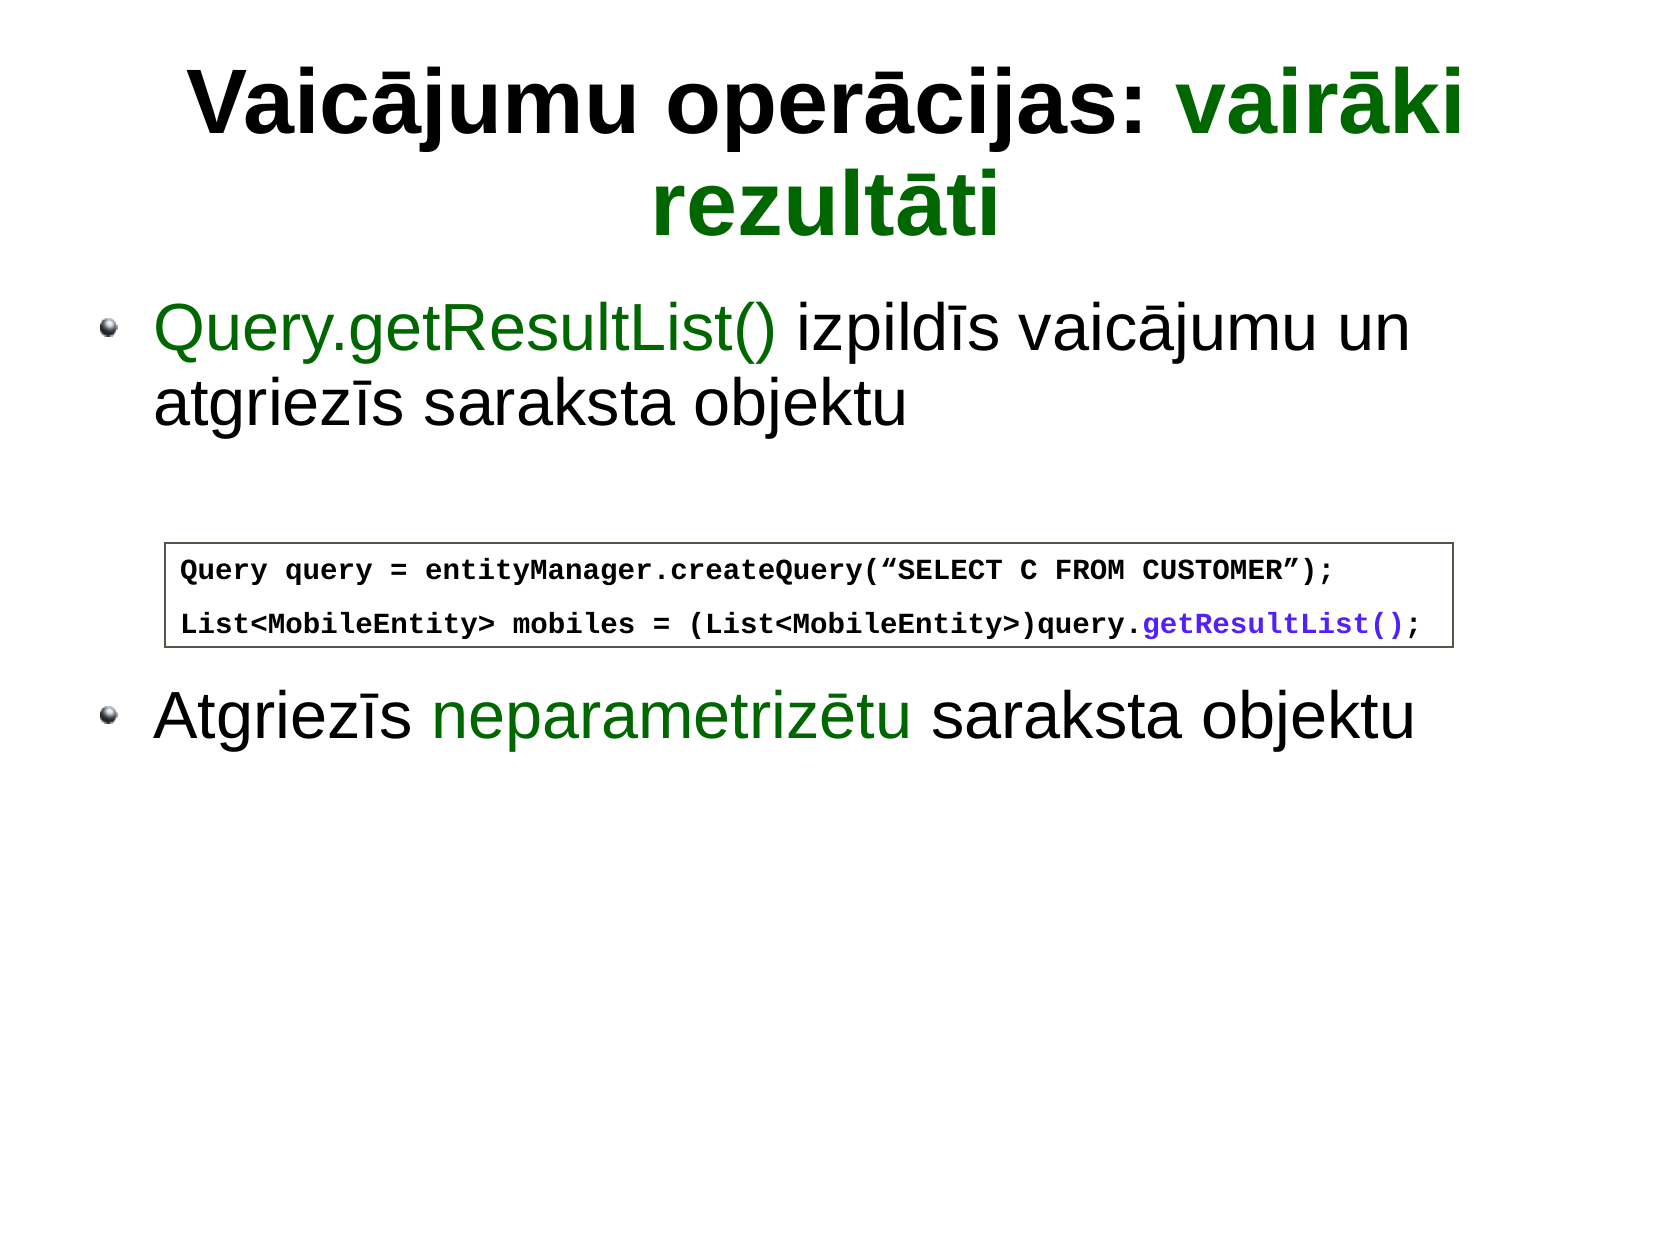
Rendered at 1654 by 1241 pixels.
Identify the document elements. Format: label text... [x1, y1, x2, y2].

list Query.getResultList() izpildīs vaicājumu un atgriezīs saraksta objektu Atgriezīs neparametrizētu saraksta objektu [82, 290, 1538, 1010]
title Vaicājumu operācijas: vairāki rezultāti [82, 49, 1571, 257]
text_box Query query = entityManager.createQuery(“SELECT C FROM CUSTOMER”); List<MobileEntity> mobiles = (List<MobileEntity>)query.getResultList(); [165, 543, 1453, 647]
